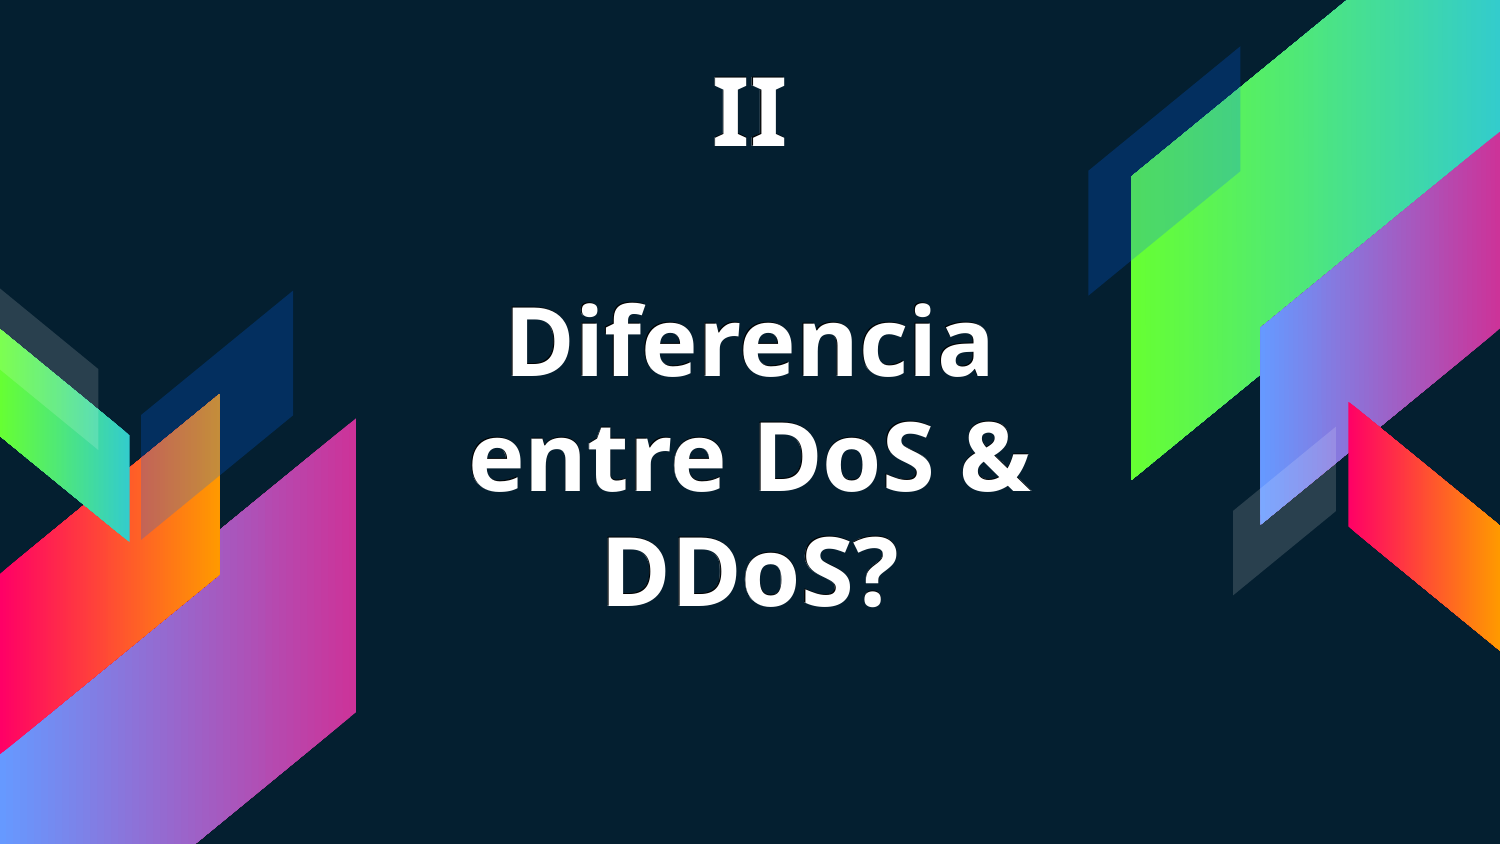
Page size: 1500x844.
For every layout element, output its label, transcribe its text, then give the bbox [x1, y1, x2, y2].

title II Diferencia entre DoS & DDoS? [381, 185, 1119, 376]
